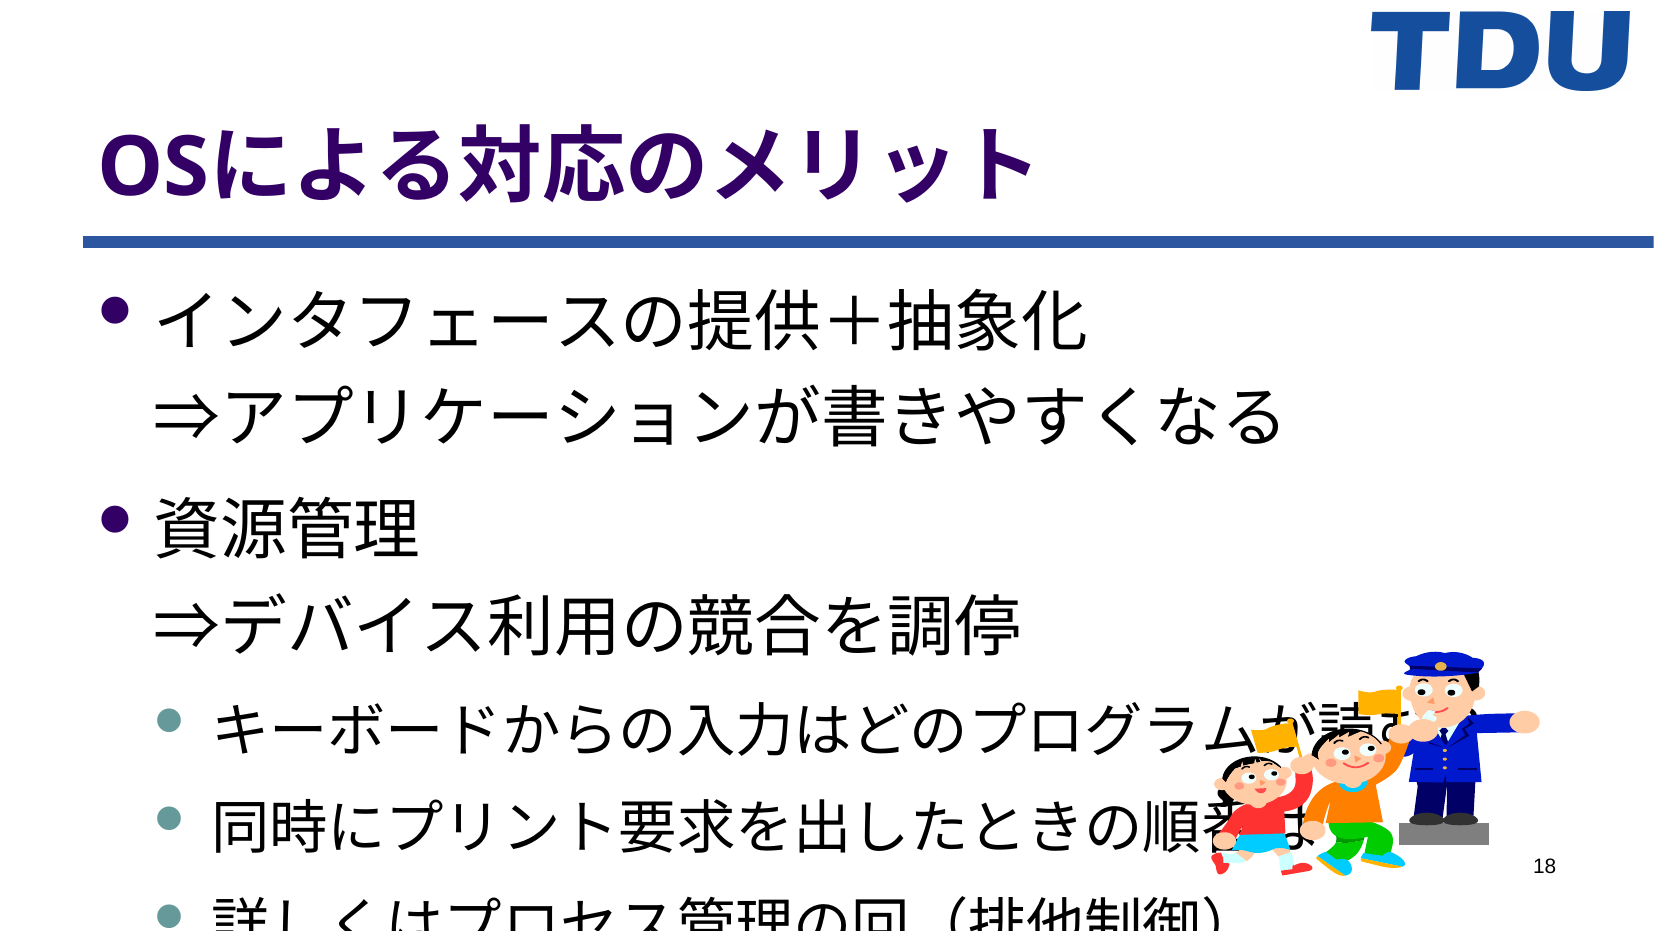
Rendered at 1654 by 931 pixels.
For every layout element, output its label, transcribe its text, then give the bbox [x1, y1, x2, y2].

title OSによる対応のメリット [82, 51, 1571, 228]
list インタフェースの提供＋抽象化 ⇒アプリケーションが書きやすくなる 資源管理 ⇒デバイス利用の競合を調停 キーボードからの入力はどのプログラムが読む？ 同時にプリント要求を出したときの順番は？ 詳しくはプロセス管理の回（排他制御） [82, 259, 1571, 807]
picture [1210, 648, 1540, 877]
picture [1371, 11, 1630, 91]
